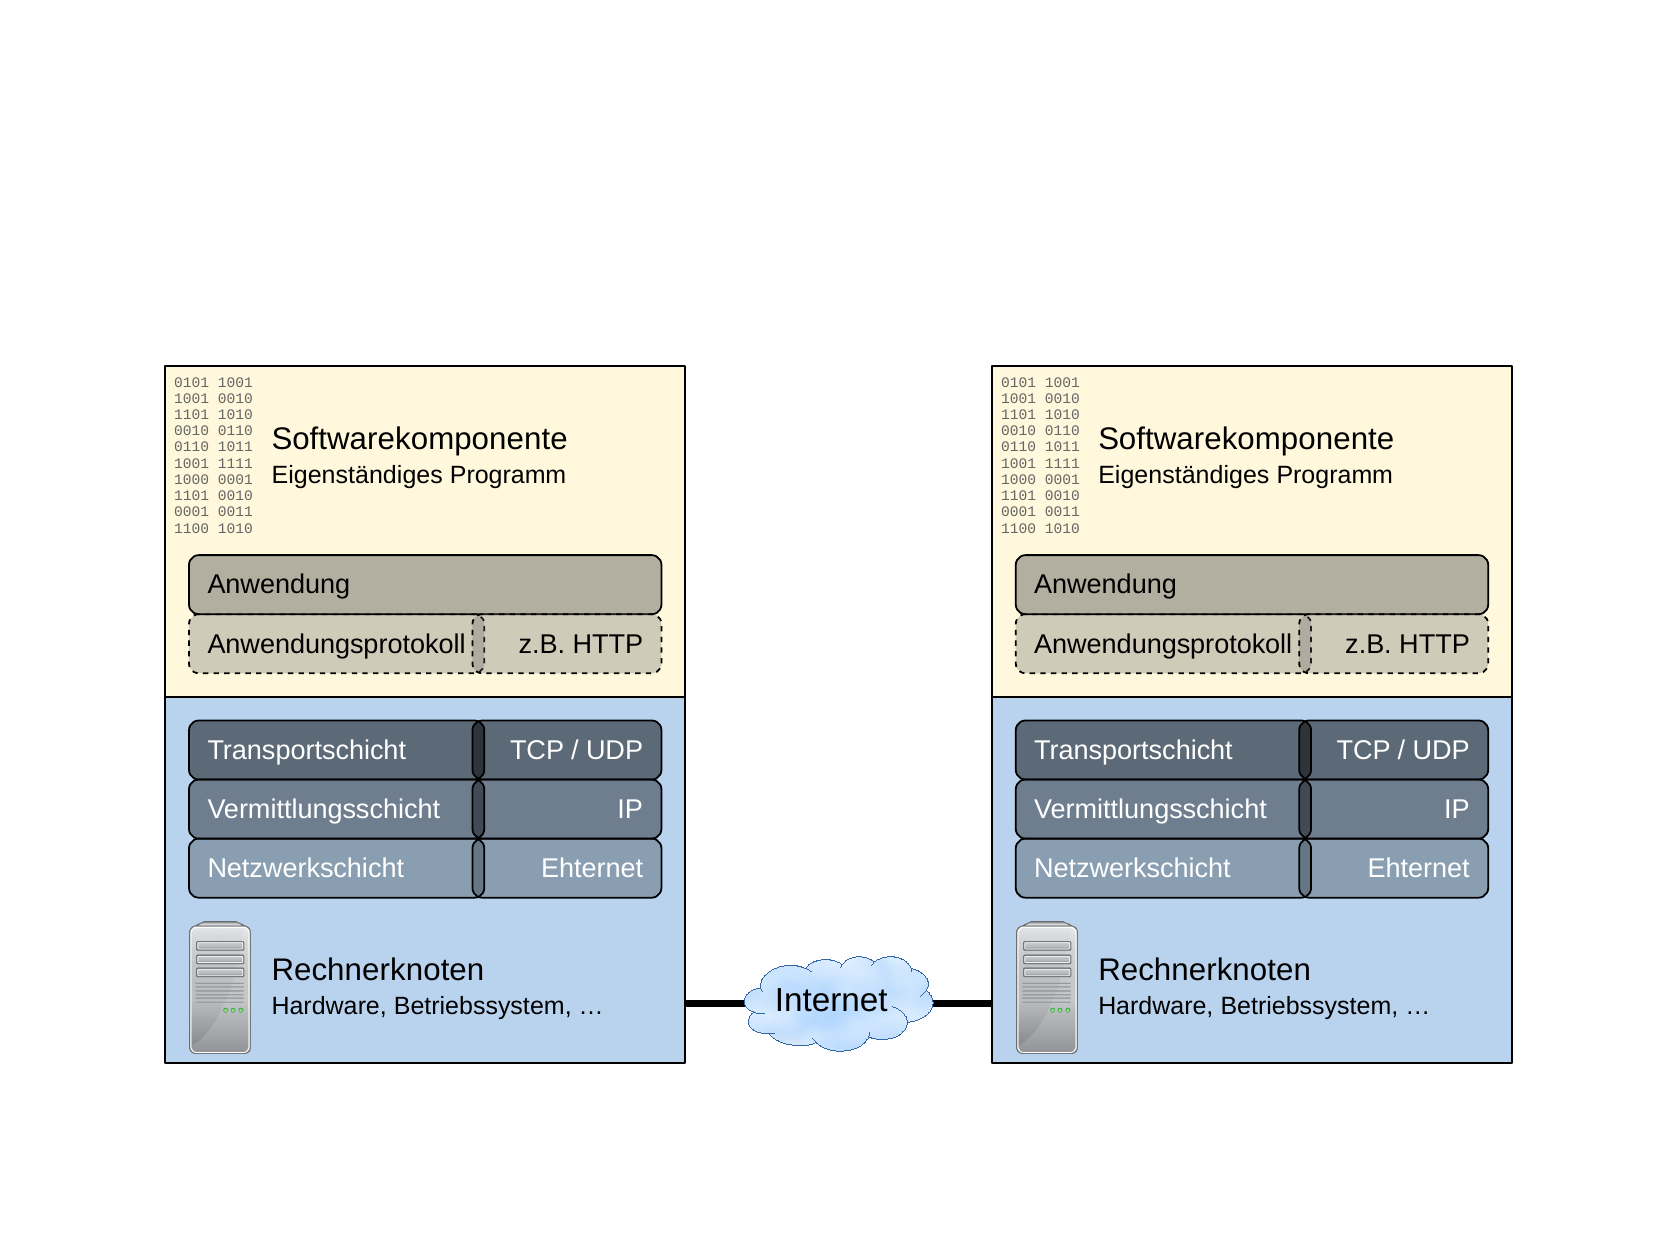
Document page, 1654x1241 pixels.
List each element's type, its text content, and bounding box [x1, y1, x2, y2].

text_box Rechnerknoten Hardware, Betriebssystem, … [271, 909, 615, 1063]
text_box [165, 544, 686, 1063]
text_box 0101 1001 1001 0010 1101 1010 0010 0110 0110 1011 1001 1111 1000 0001 1101 0010 0001 0011 1100 1010 [992, 366, 1099, 547]
text_box Anwendungsprotokoll [188, 614, 477, 674]
text_box Transportschicht [188, 720, 478, 780]
text_box [752, 1029, 906, 1052]
text_box Anwendungsprotokoll [1015, 614, 1304, 674]
text_box Anwendung [1015, 555, 1489, 615]
text_box Softwarekomponente Eigenständiges Programm [271, 366, 686, 544]
text_box IP [472, 779, 662, 839]
text_box 0101 1001 1001 0010 1101 1010 0010 0110 0110 1011 1001 1111 1000 0001 1101 0010 0001 0011 1100 1010 [165, 366, 272, 547]
text_box Rechnerknoten Hardware, Betriebssystem, … [1098, 909, 1441, 1063]
picture [1016, 921, 1078, 1054]
text_box Netzwerkschicht [1015, 839, 1305, 898]
text_box Internet [673, 971, 981, 1029]
text_box [770, 956, 919, 971]
text_box Netzwerkschicht [188, 839, 478, 898]
text_box Softwarekomponente Eigenständiges Programm [1098, 366, 1512, 544]
text_box Vermittlungsschicht [188, 780, 478, 839]
text_box [992, 544, 1512, 1063]
text_box Vermittlungsschicht [1015, 780, 1305, 839]
text_box Anwendung [188, 555, 662, 615]
text_box TCP / UDP [472, 720, 662, 779]
text_box TCP / UDP [1299, 720, 1489, 780]
picture [189, 921, 251, 1054]
text_box Ehternet [472, 838, 662, 898]
text_box Ehternet [1299, 838, 1489, 898]
text_box z.B. HTTP [472, 614, 662, 674]
text_box Transportschicht [1015, 720, 1305, 780]
text_box z.B. HTTP [1299, 614, 1489, 674]
text_box IP [1299, 779, 1489, 839]
